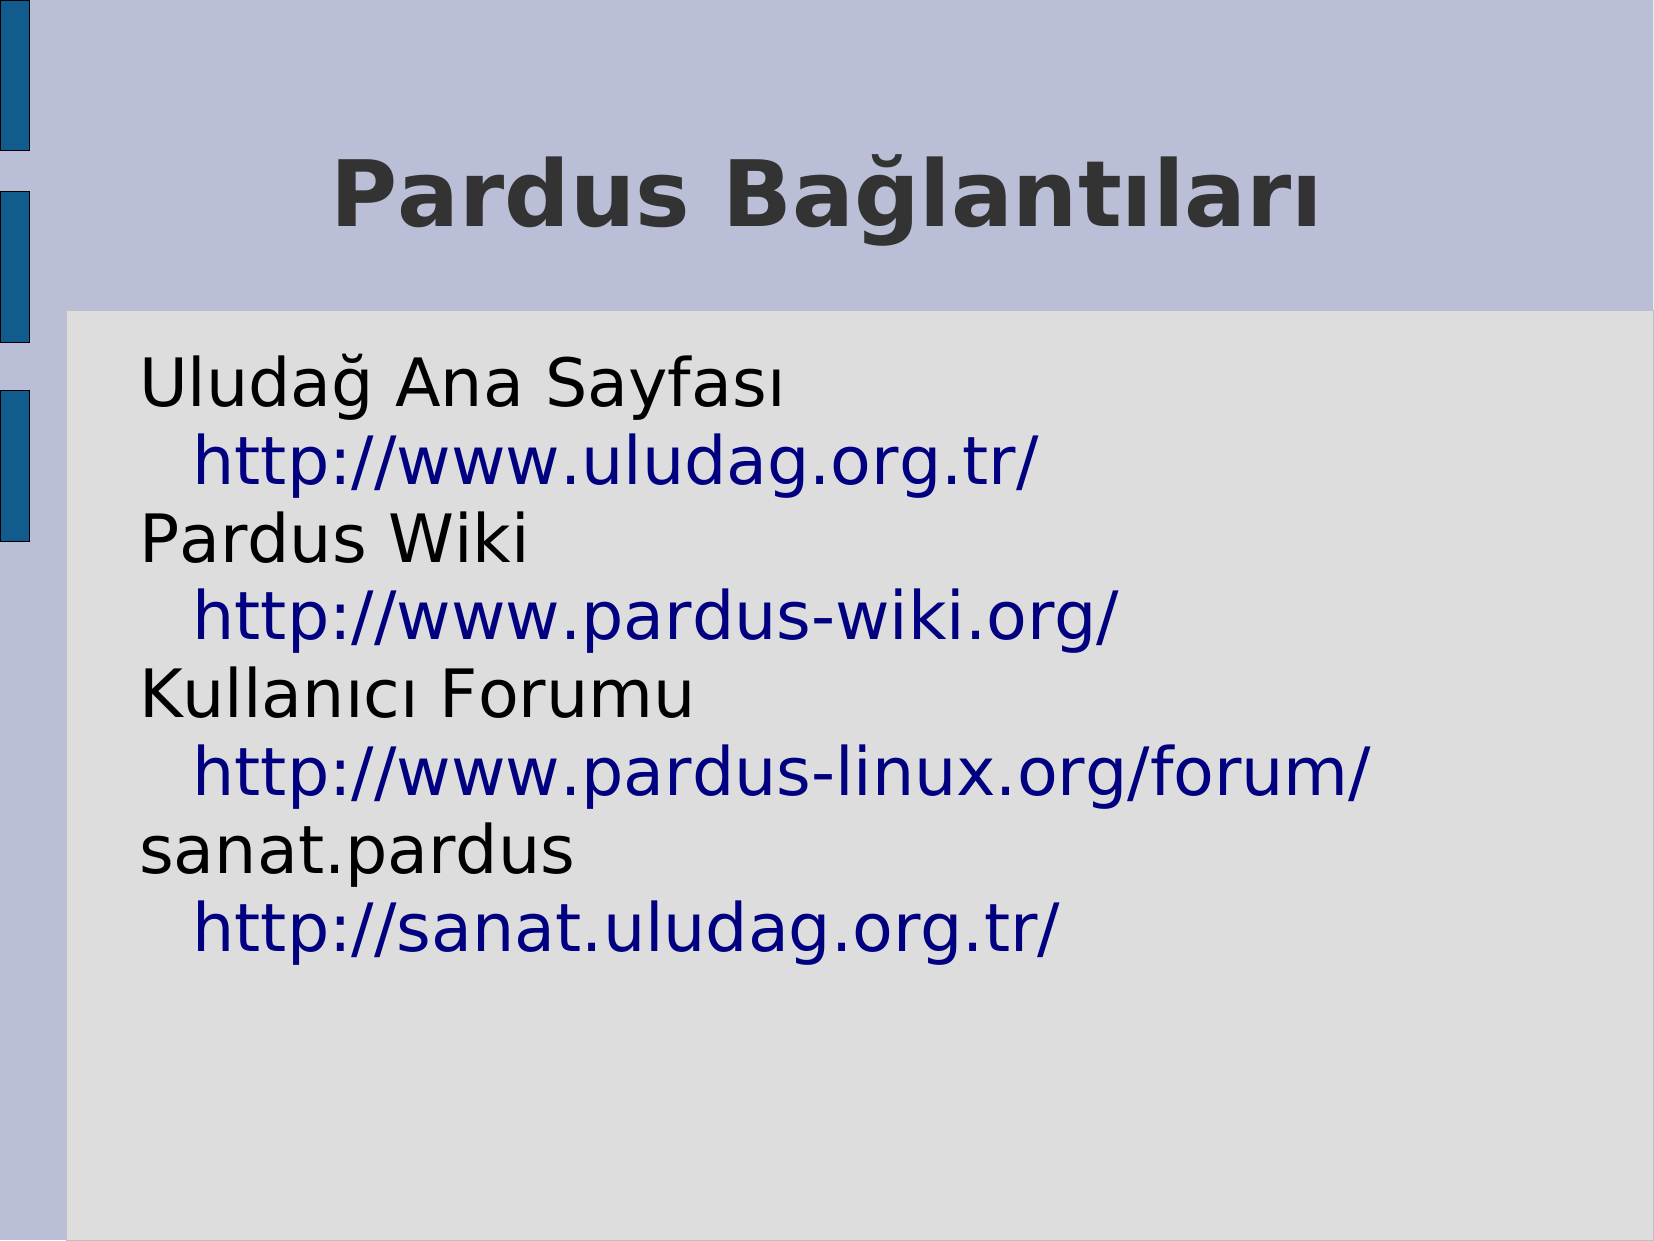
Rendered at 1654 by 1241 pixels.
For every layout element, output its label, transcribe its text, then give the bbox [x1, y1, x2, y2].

list Uludağ Ana Sayfası http://www.uludag.org.tr/ Pardus Wiki http://www.pardus-wiki.org/ Kullanıcı Forumu http://www.pardus-linux.org/forum/ sanat.pardus http://sanat.uludag.org.tr/ [121, 344, 1534, 1127]
title Pardus Bağlantıları [121, 91, 1534, 299]
